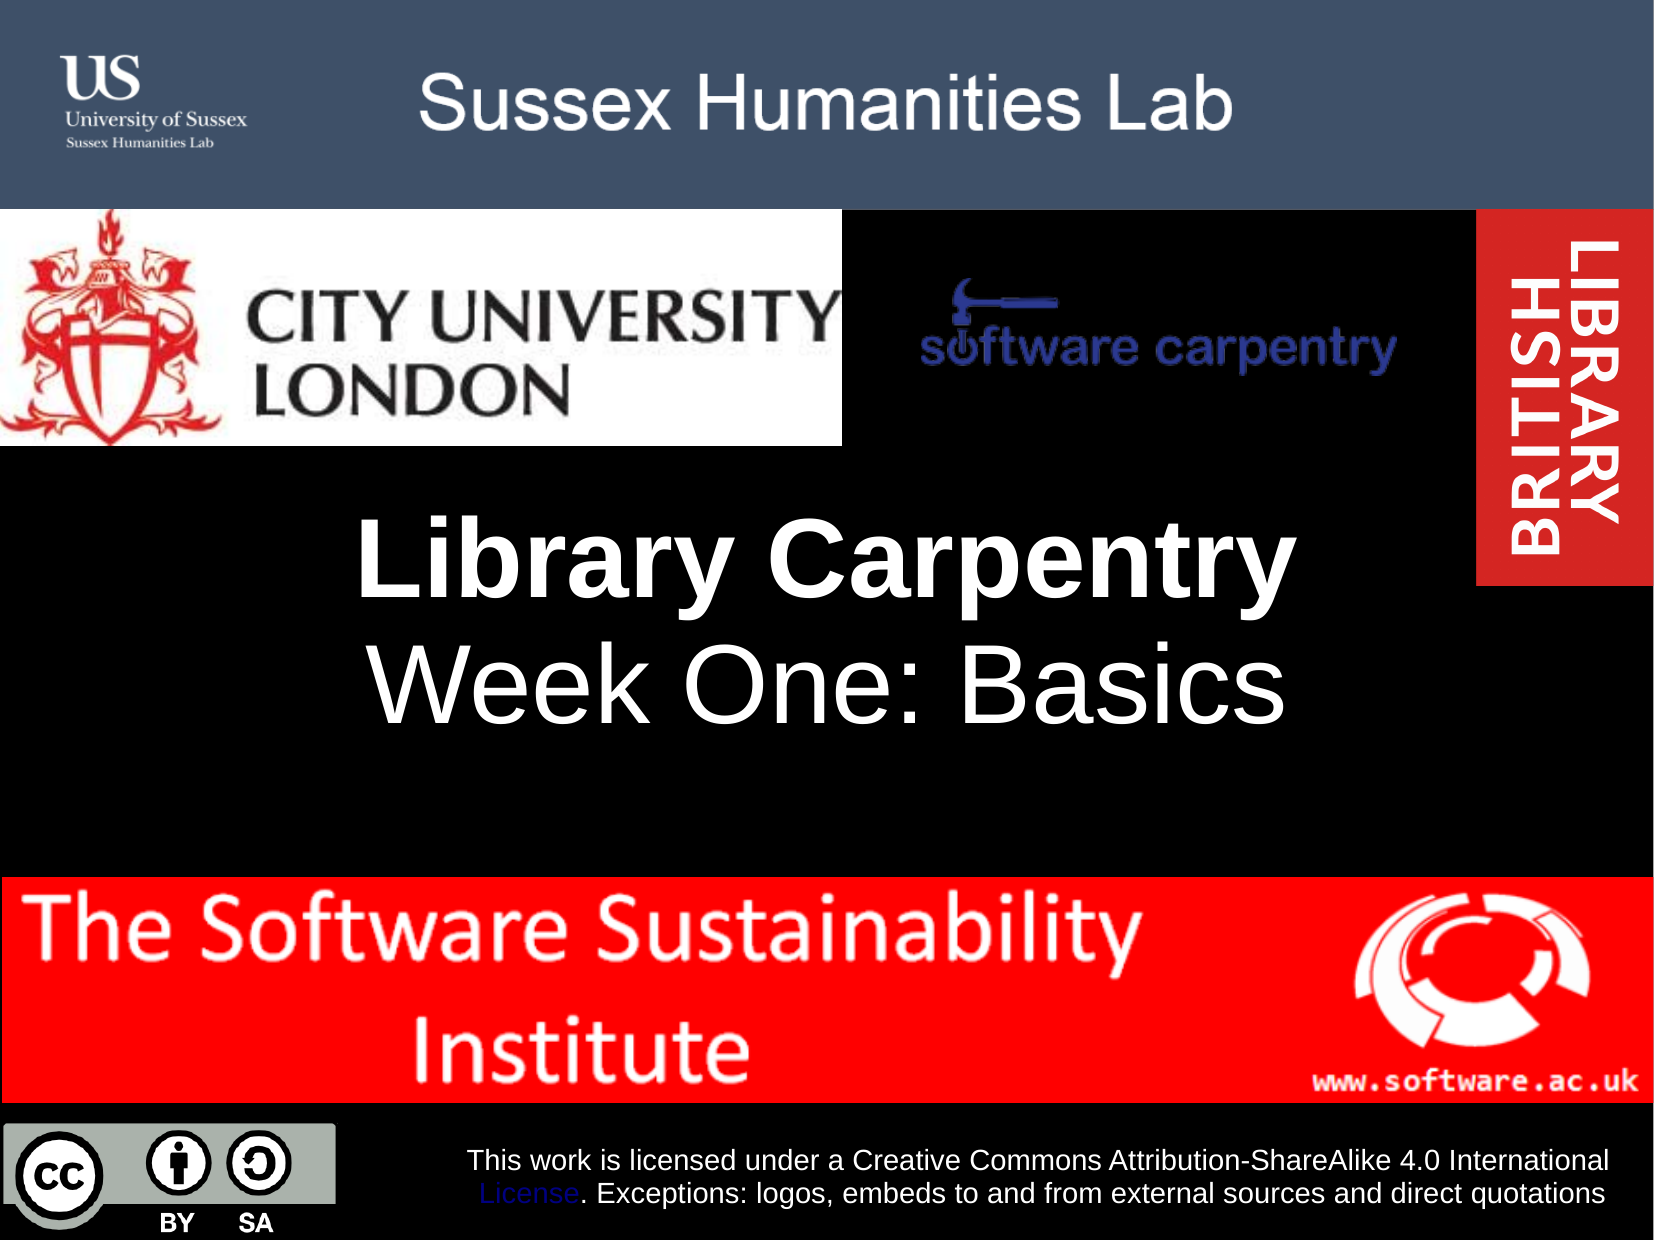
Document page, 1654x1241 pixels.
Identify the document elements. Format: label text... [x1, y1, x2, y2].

subtitle Library Carpentry Week One: Basics [82, 210, 1571, 877]
text_box This work is licensed under a Creative Commons Attribution-ShareAlike 4.0 International License. Exceptions: logos, embeds to and from external sources and direct quotations [432, 1103, 1654, 1241]
picture [2, 877, 1654, 1103]
picture [921, 278, 1397, 376]
picture [0, 1120, 338, 1239]
picture [0, 0, 1654, 586]
